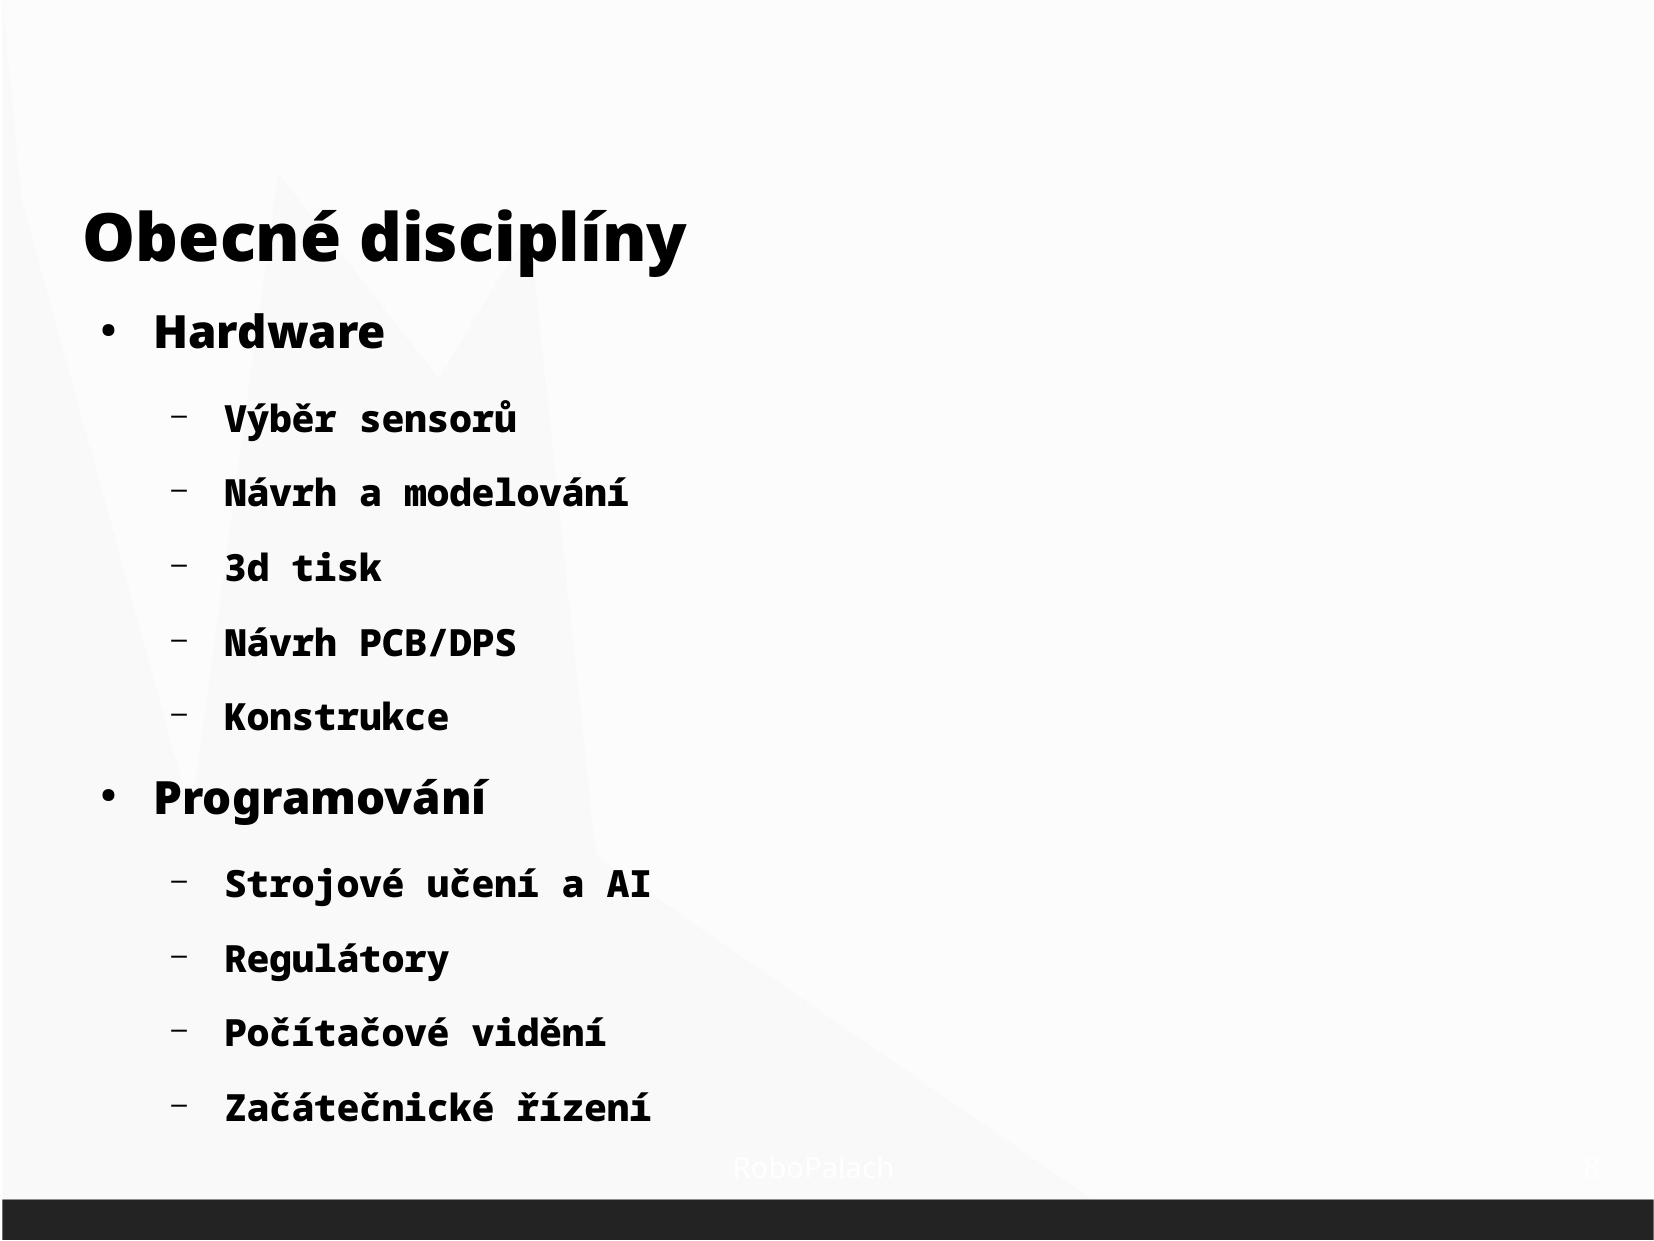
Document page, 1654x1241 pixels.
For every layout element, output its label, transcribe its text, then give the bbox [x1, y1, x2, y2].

list Hardware Výběr sensorů Návrh a modelování 3d tisk Návrh PCB/DPS Konstrukce Programování Strojové učení a AI Regulátory Počítačové vidění Začátečnické řízení [82, 300, 1571, 1154]
title Obecné disciplíny [82, 132, 1571, 300]
picture [2, 0, 1654, 1241]
